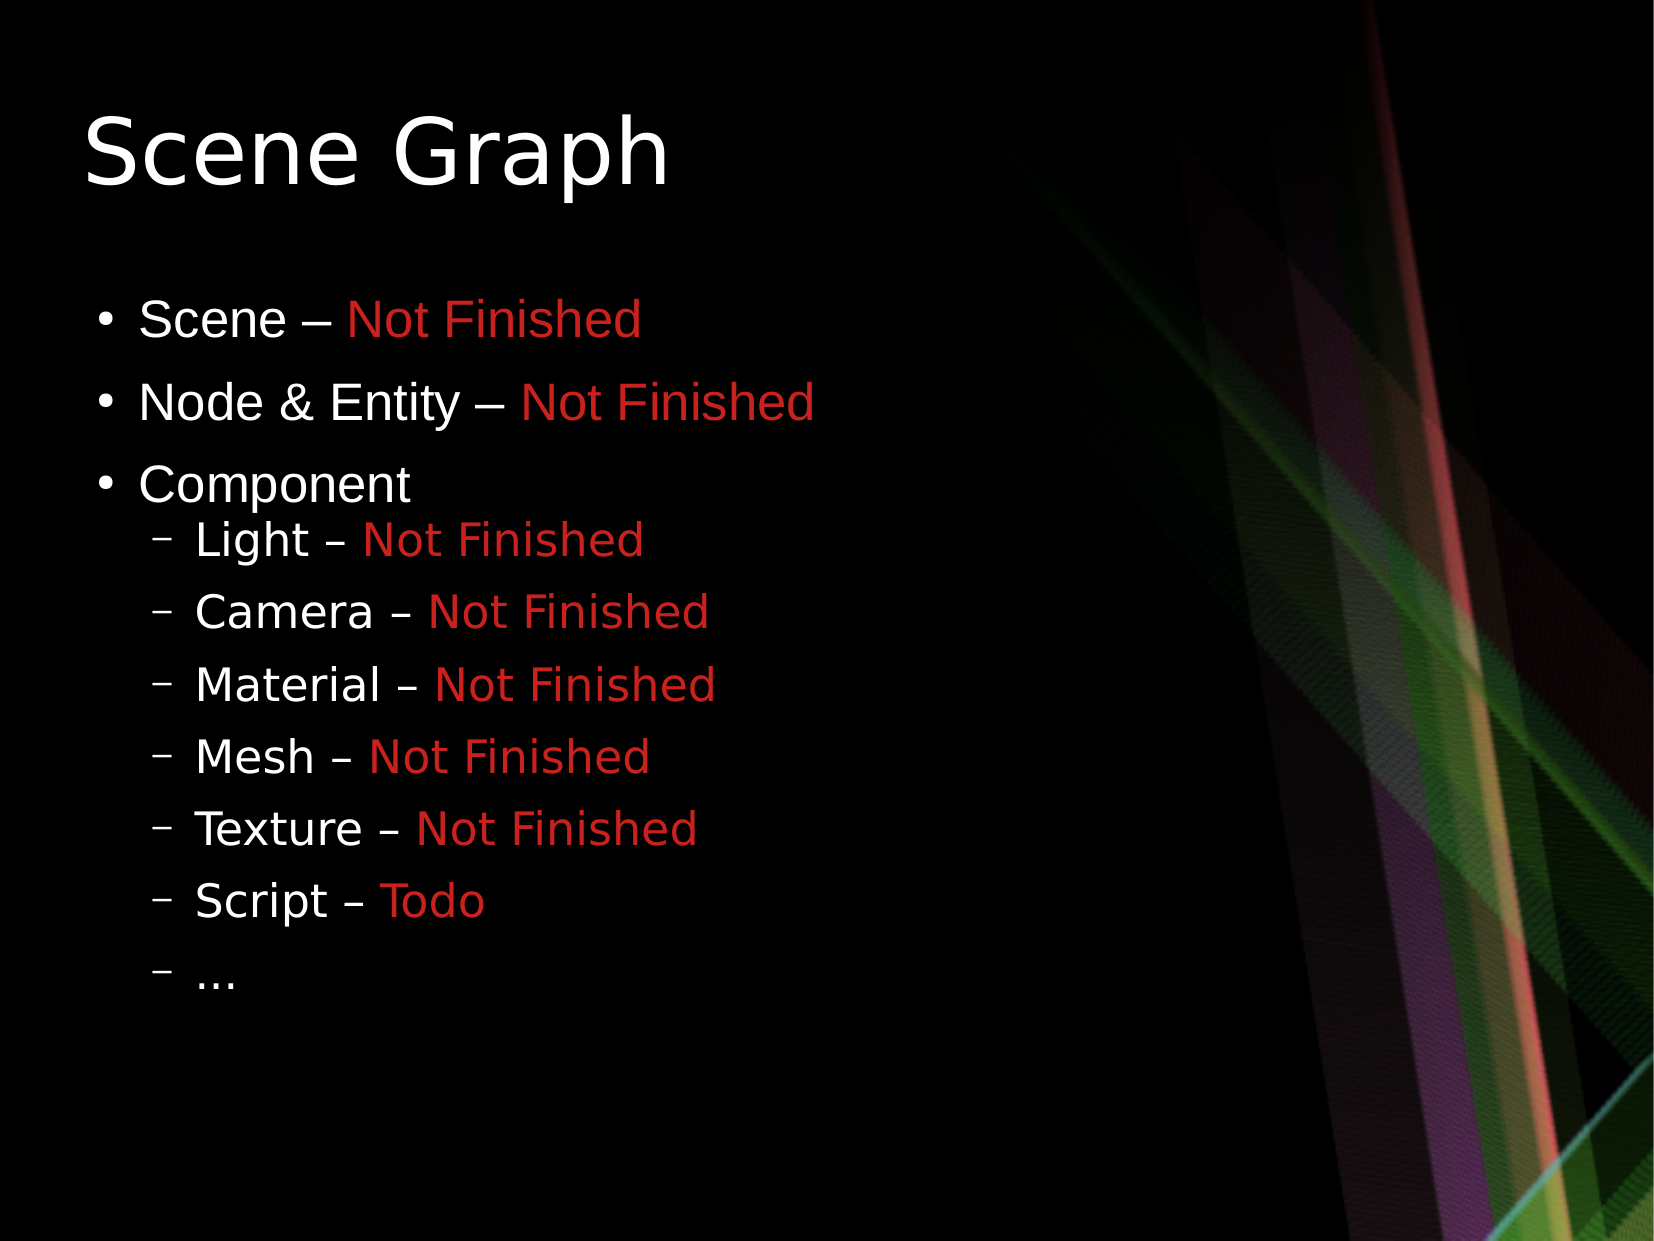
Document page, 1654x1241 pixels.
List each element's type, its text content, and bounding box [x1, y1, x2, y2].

picture [0, 0, 1654, 1241]
list Scene – Not Finished Node & Entity – Not Finished Component Light – Not Finished Camera – Not Finished Material – Not Finished Mesh – Not Finished Texture – Not Finished Script – Todo ... [82, 290, 1571, 1010]
title Scene Graph [82, 49, 1571, 257]
